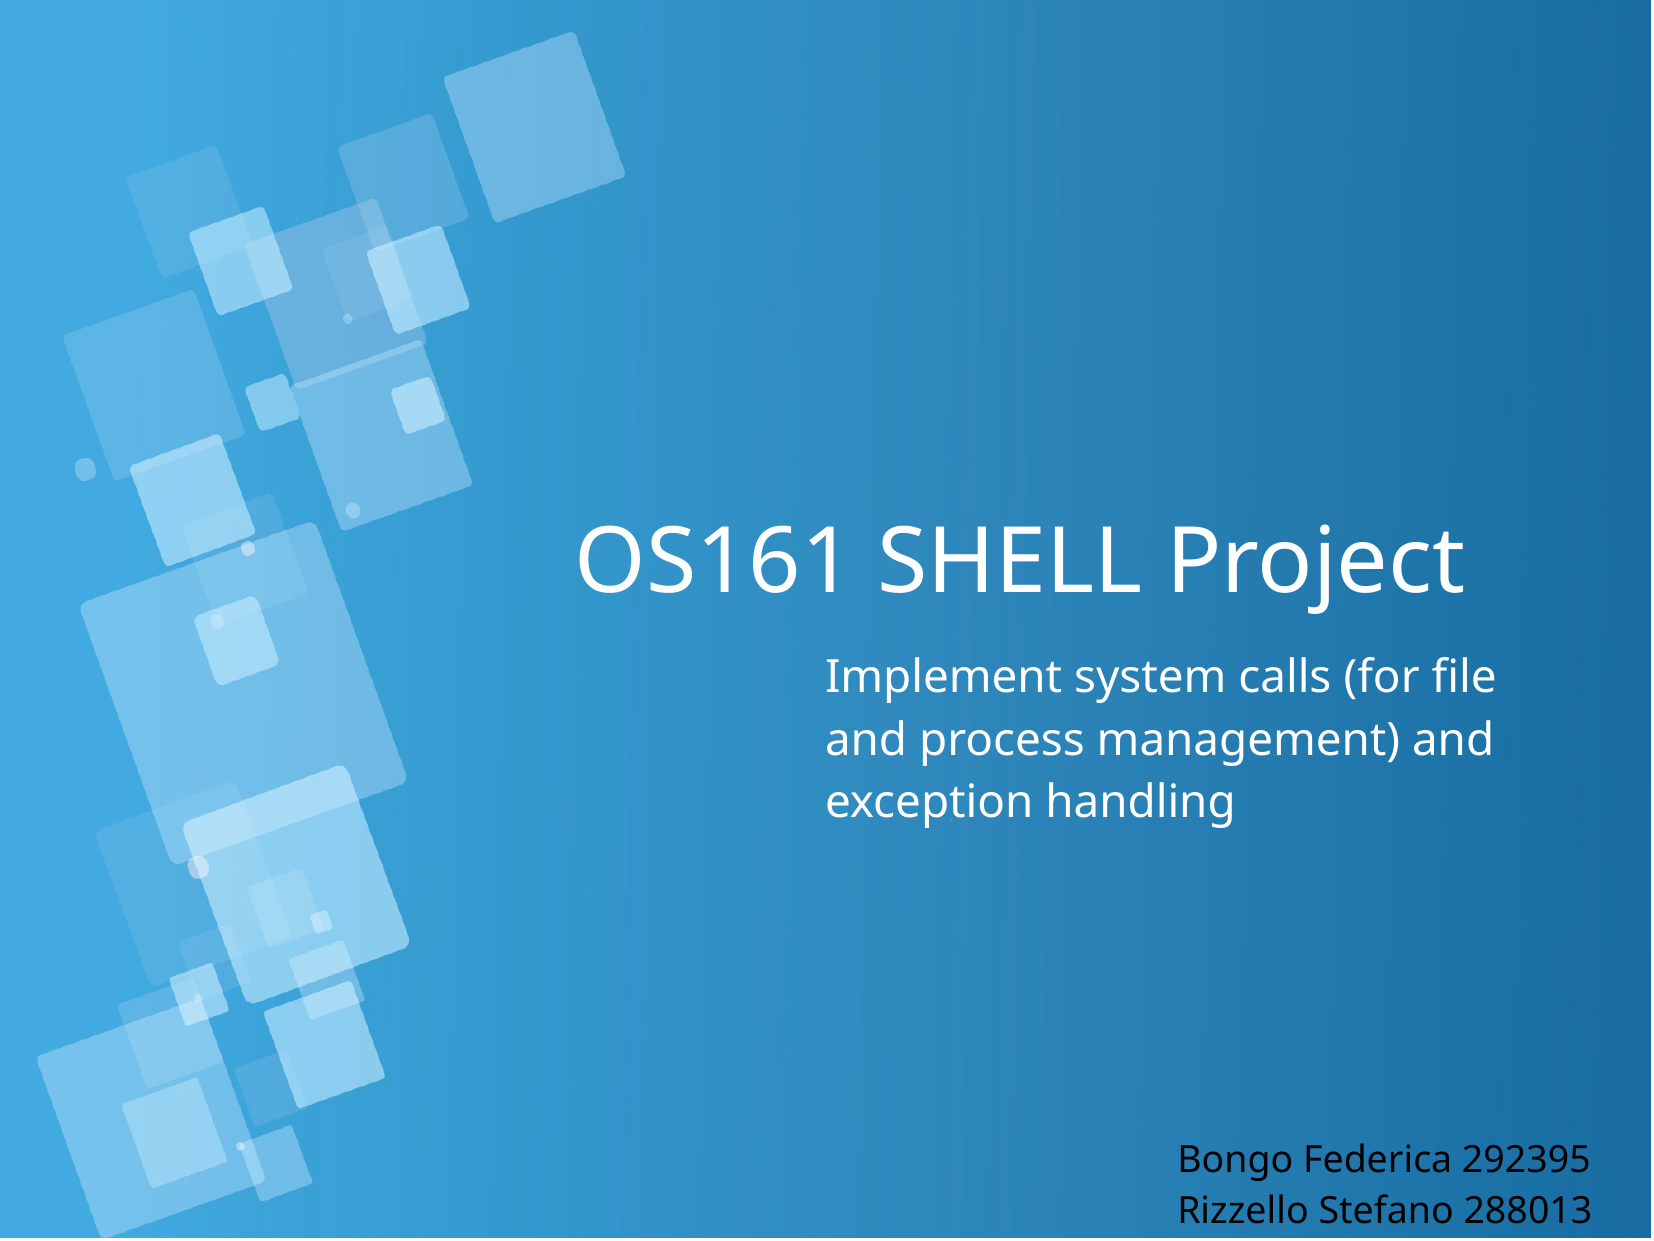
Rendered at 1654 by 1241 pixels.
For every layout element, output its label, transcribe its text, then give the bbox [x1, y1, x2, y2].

picture [0, 0, 1651, 1238]
title OS161 SHELL Project [487, 450, 1554, 665]
subtitle Implement system calls (for file and process management) and exception handling [825, 630, 1554, 844]
text_box Bongo Federica 292395 Rizzello Stefano 288013 [1162, 1125, 1654, 1227]
